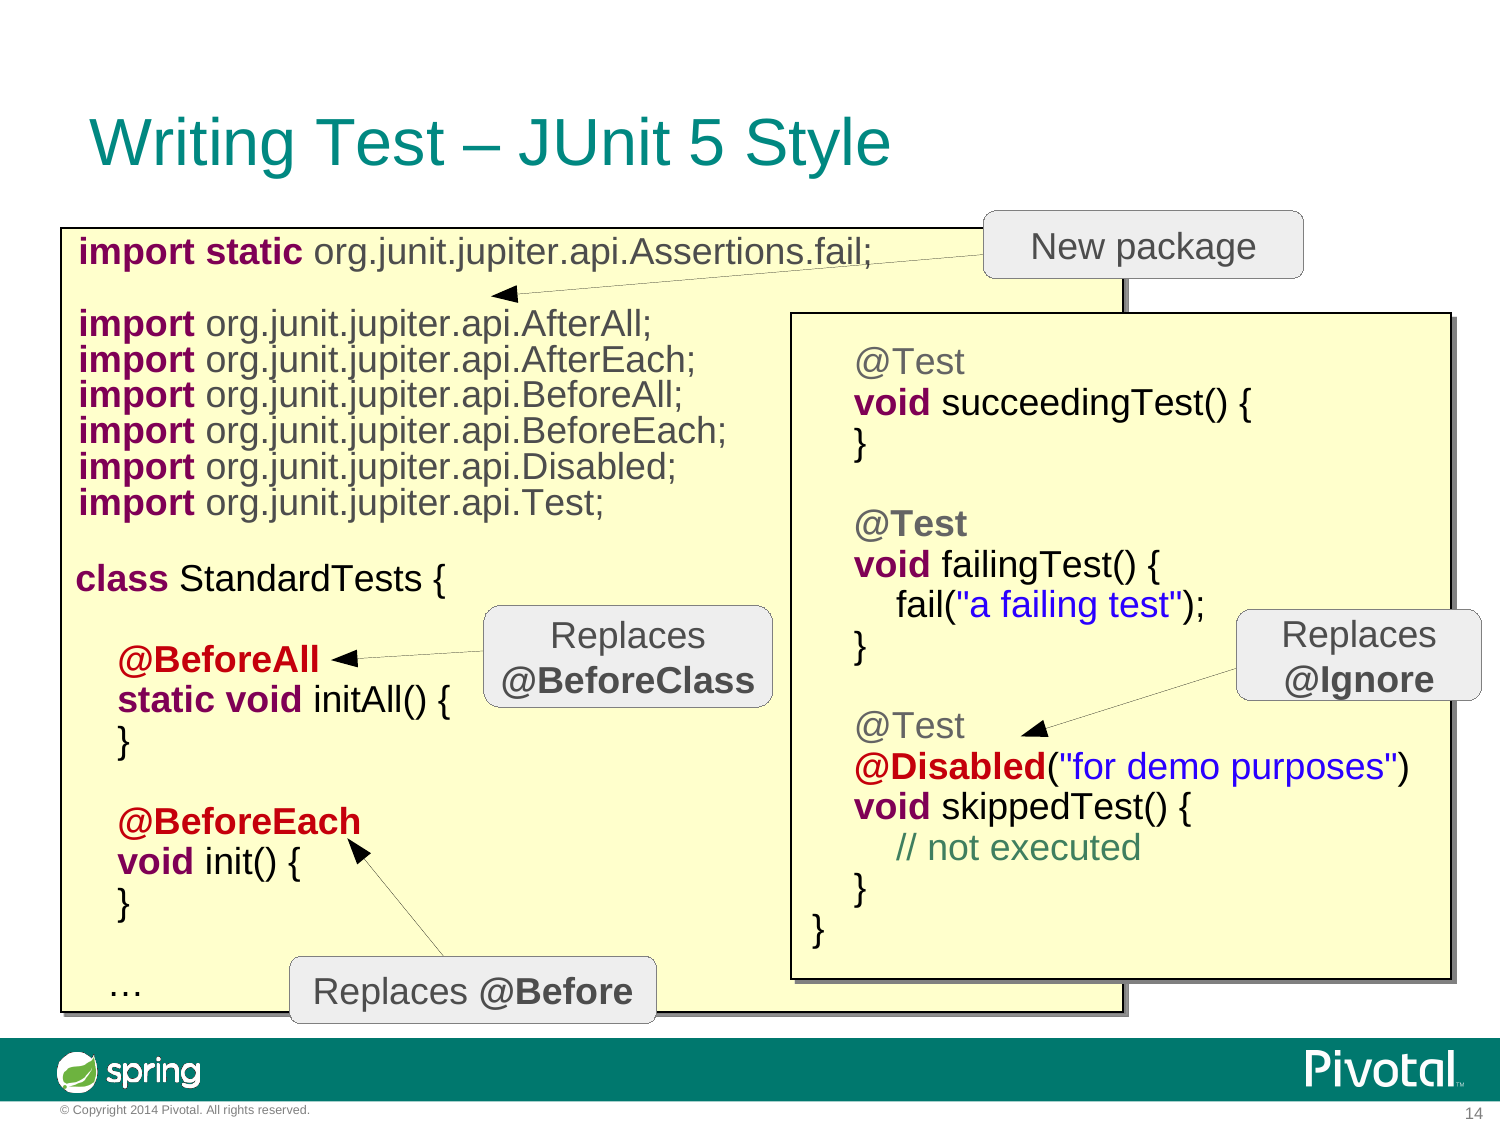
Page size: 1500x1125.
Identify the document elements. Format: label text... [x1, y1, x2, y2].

list import static org.junit.jupiter.api.Assertions.fail; import org.junit.jupiter.api.AfterAll; import org.junit.jupiter.api.AfterEach; import org.junit.jupiter.api.BeforeAll; import org.junit.jupiter.api.BeforeEach; import org.junit.jupiter.api.Disabled; import org.junit.jupiter.api.Test; class StandardTests { @BeforeAll static void initAll() { } @BeforeEach void init() { } … [60, 227, 1123, 1012]
text_box Replaces @Ignore [1236, 609, 1482, 701]
text_box New package [983, 210, 1304, 279]
picture [1306, 1050, 1464, 1087]
list @Test void succeedingTest() { } @Test void failingTest() { fail("a failing test"); } @Test @Disabled("for demo purposes") void skippedTest() { // not executed } } [791, 313, 1452, 979]
title Writing Test – JUnit 5 Style [75, 91, 1426, 187]
text_box Replaces @BeforeClass [483, 605, 773, 708]
text_box Replaces @Before [289, 956, 657, 1024]
picture [32, 1041, 210, 1103]
